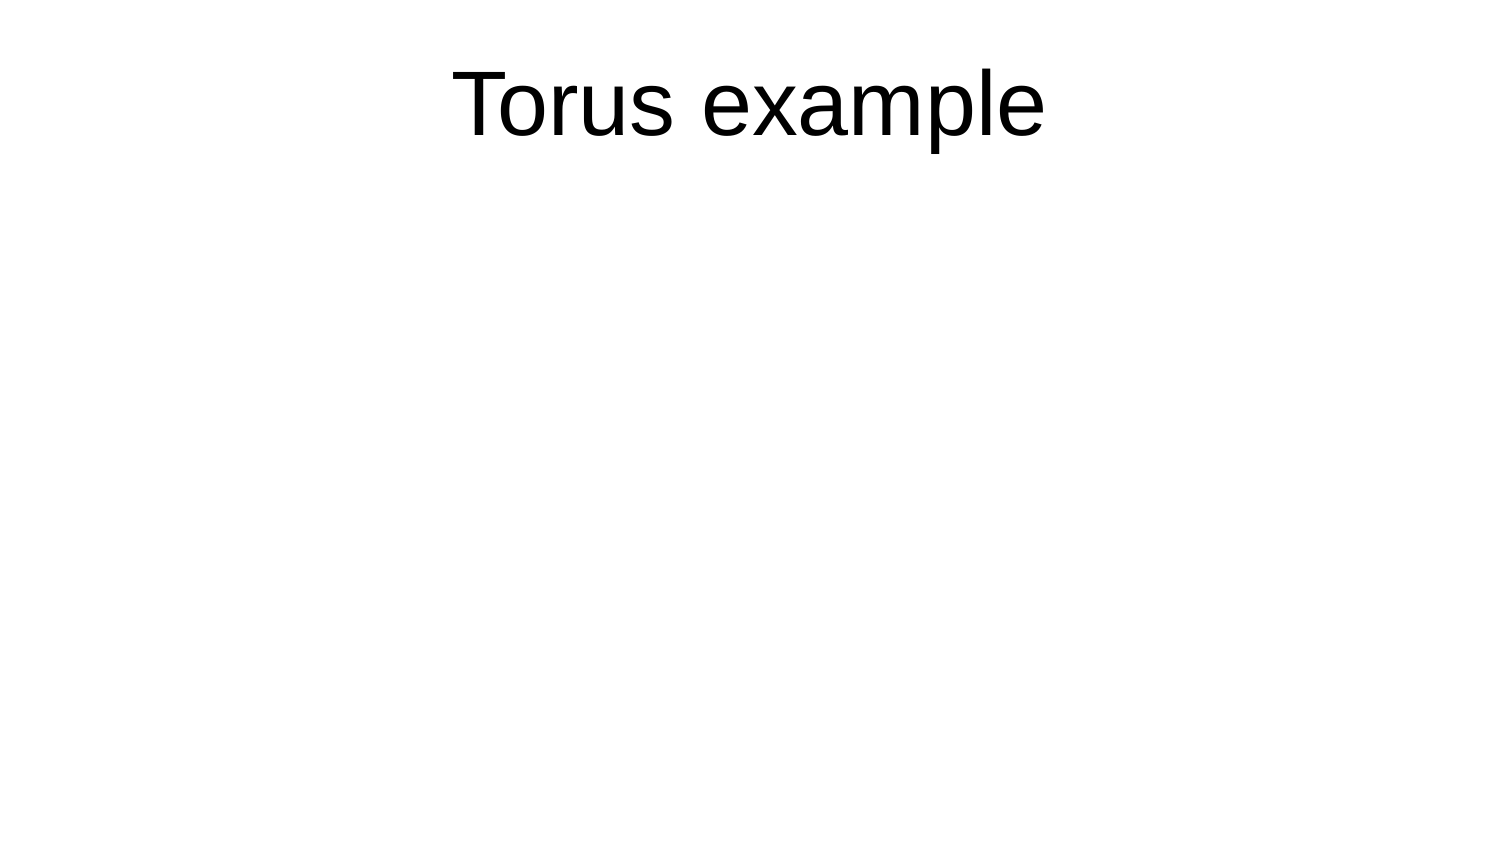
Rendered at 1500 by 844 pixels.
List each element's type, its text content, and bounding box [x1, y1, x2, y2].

title Torus example [75, 33, 1425, 175]
